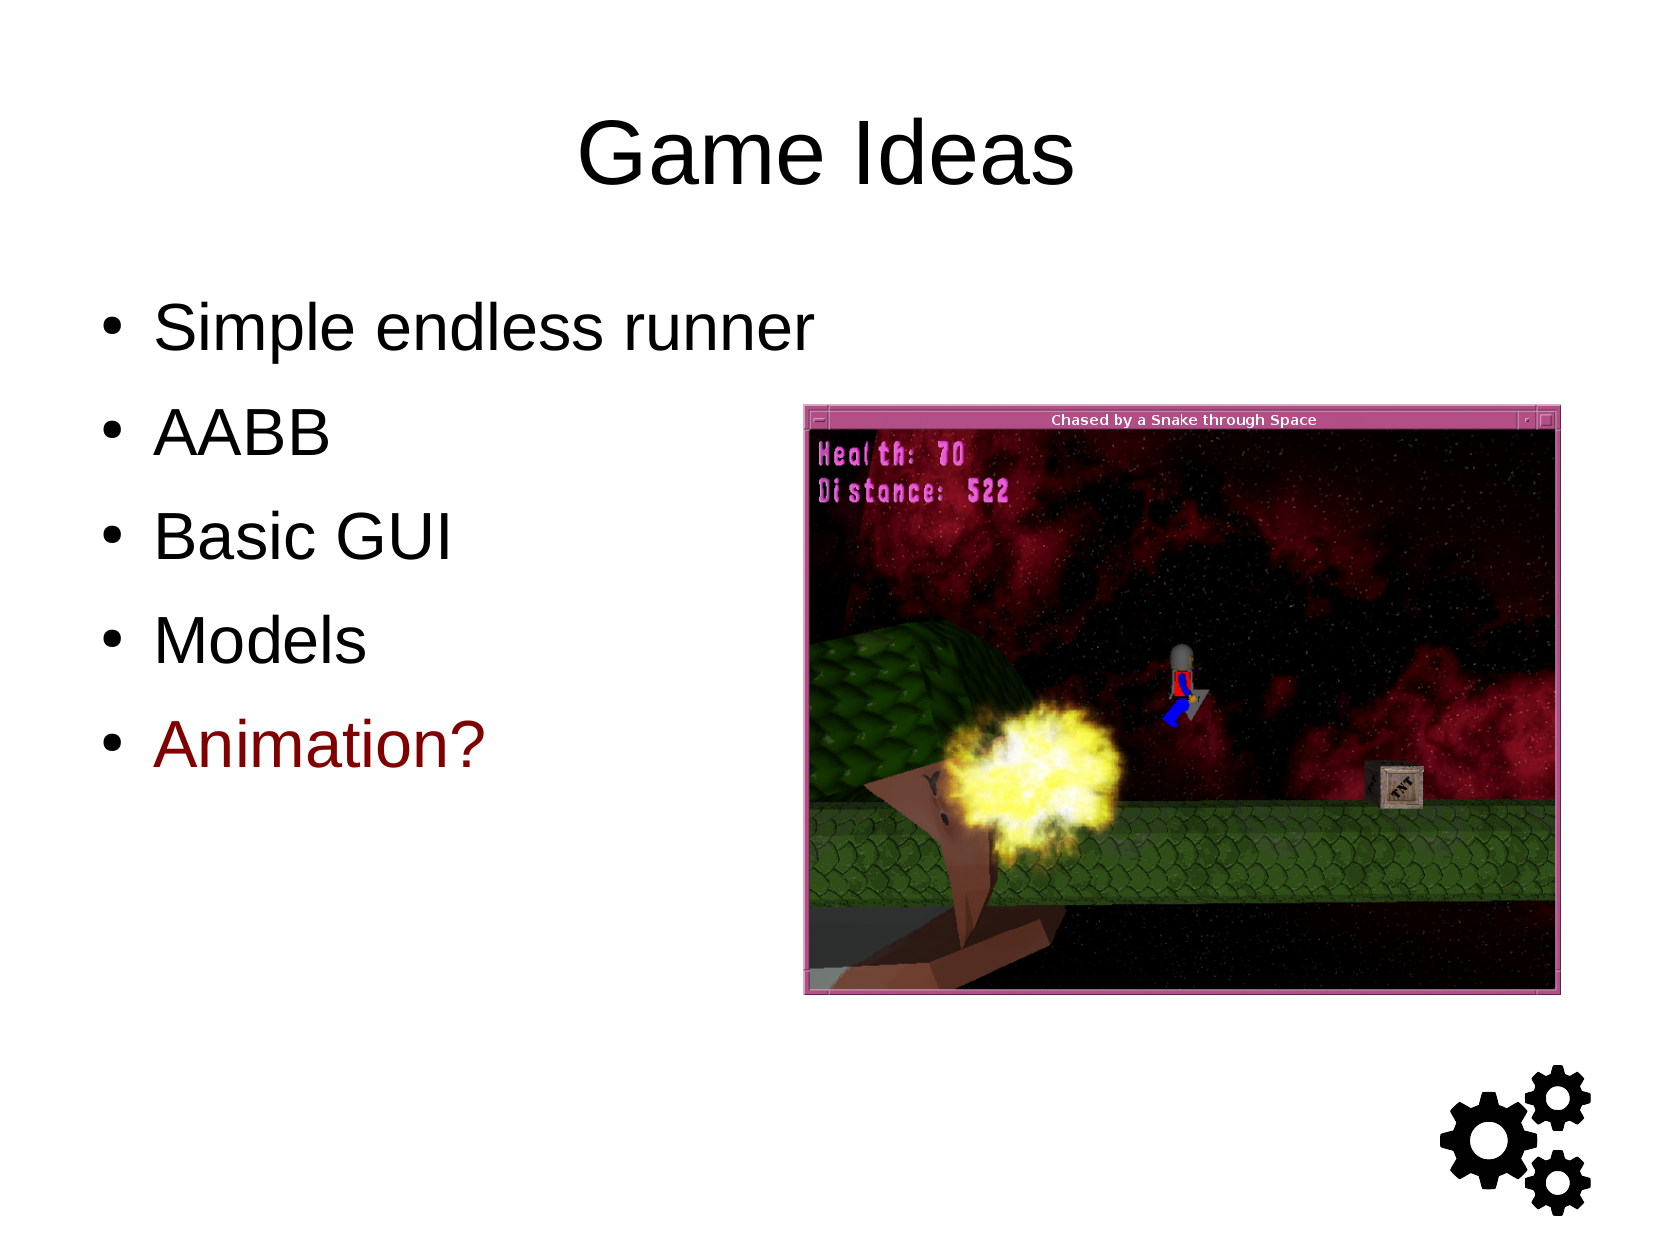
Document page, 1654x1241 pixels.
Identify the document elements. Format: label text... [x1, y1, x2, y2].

picture [1440, 1065, 1591, 1216]
title Game Ideas [82, 49, 1571, 257]
list Simple endless runner AABB Basic GUI Models Animation? [82, 290, 1571, 1010]
picture [803, 404, 1561, 995]
